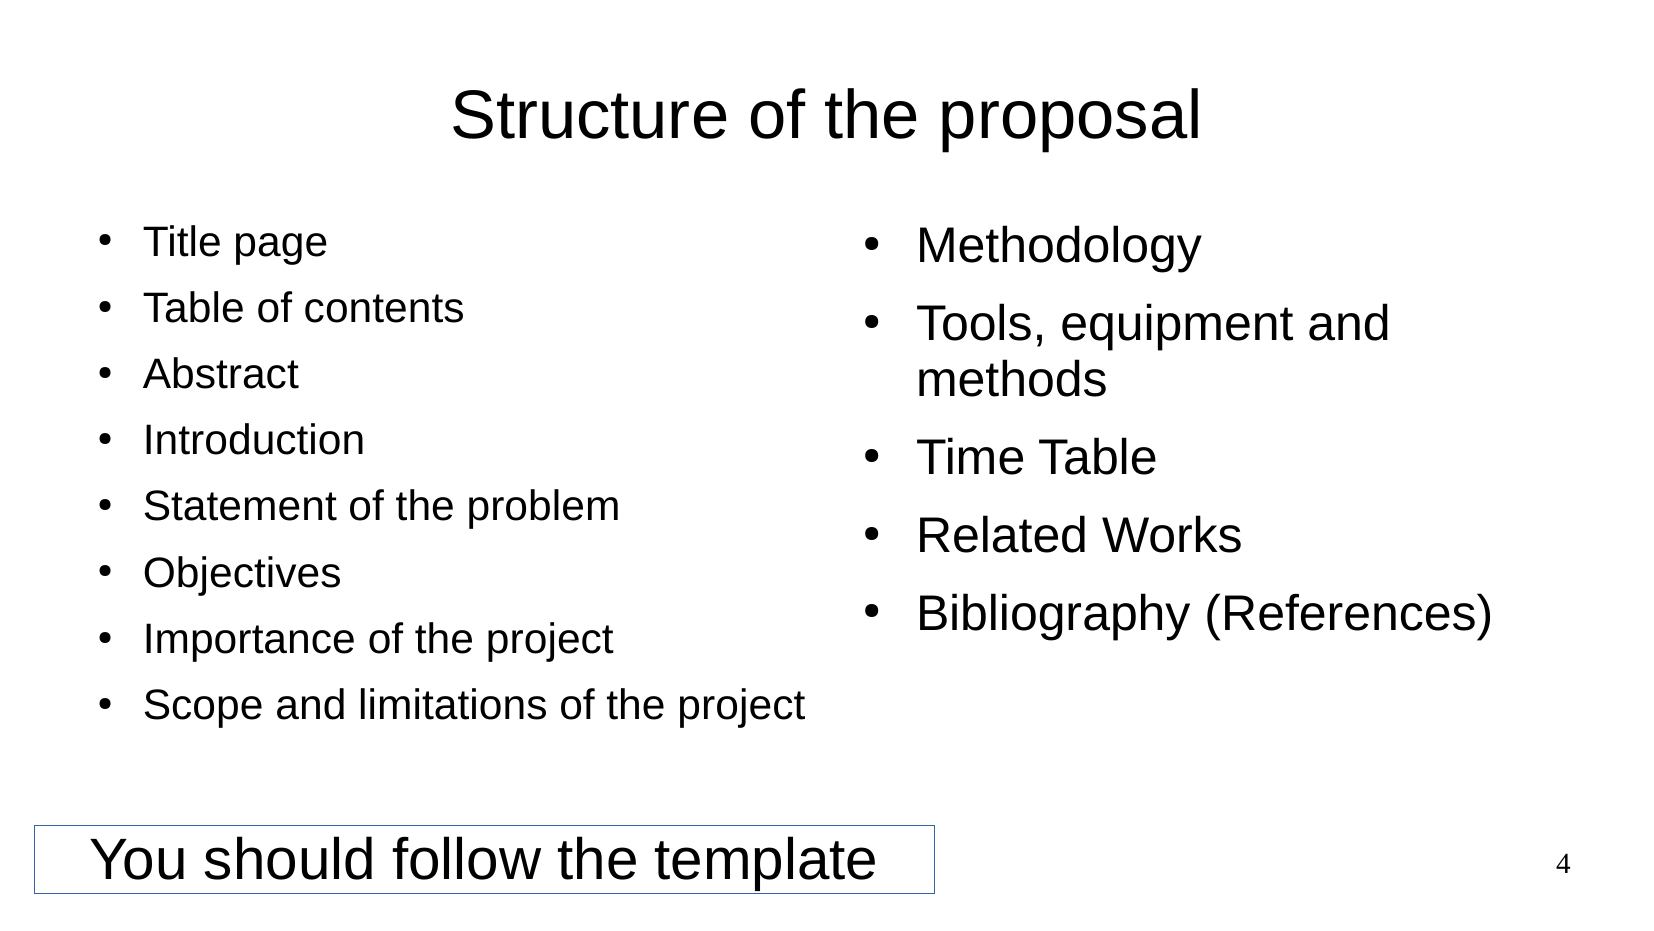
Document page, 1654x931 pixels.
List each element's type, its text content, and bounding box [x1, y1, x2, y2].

title Structure of the proposal [82, 37, 1571, 193]
text_box You should follow the template [34, 825, 935, 894]
list Methodology Tools, equipment and methods Time Table Related Works Bibliography (References) [845, 217, 1572, 758]
list Title page Table of contents Abstract Introduction Statement of the problem Objectives Importance of the project Scope and limitations of the project [82, 217, 809, 758]
